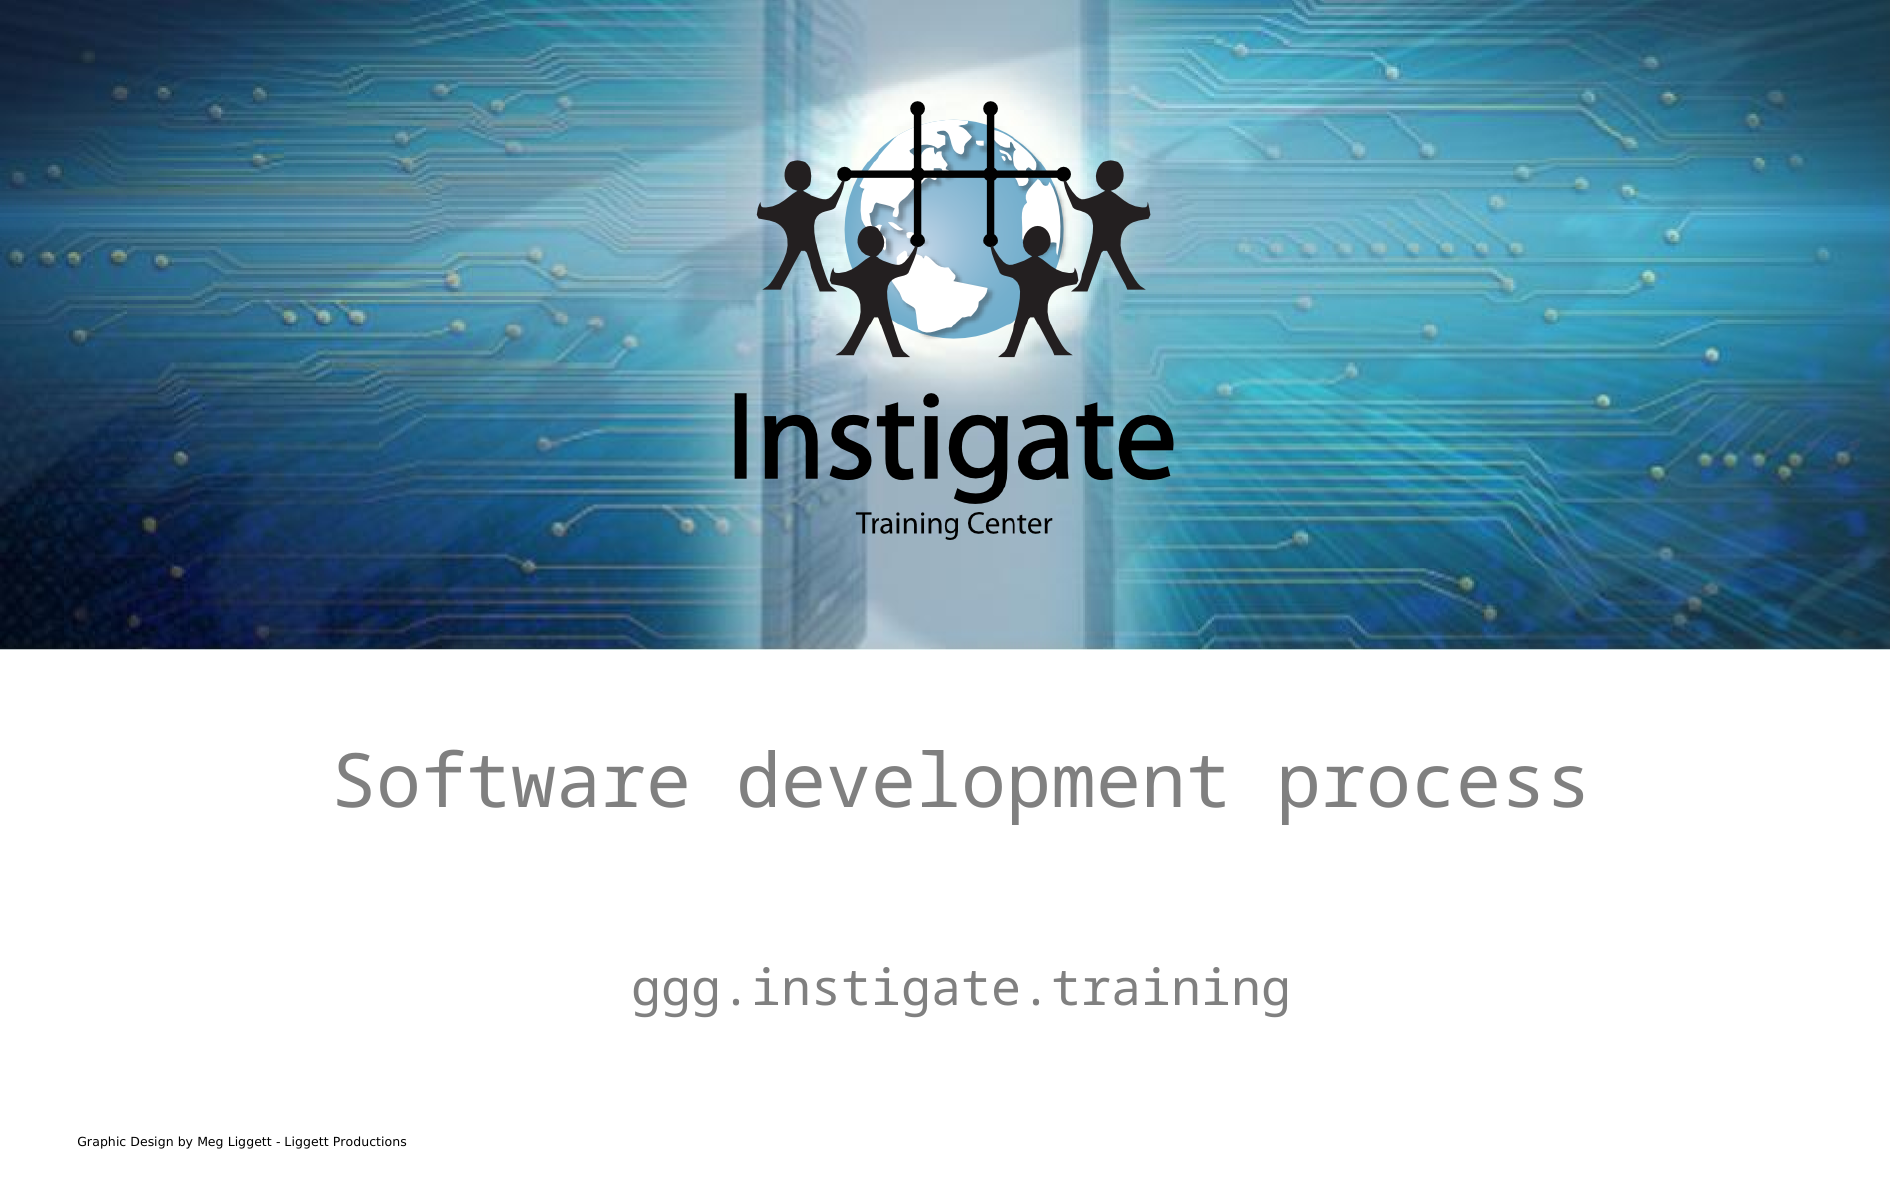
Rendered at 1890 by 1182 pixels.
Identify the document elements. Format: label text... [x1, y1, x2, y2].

picture [0, 0, 1890, 650]
subtitle Software development process ggg.instigate.training [300, 726, 1623, 1056]
